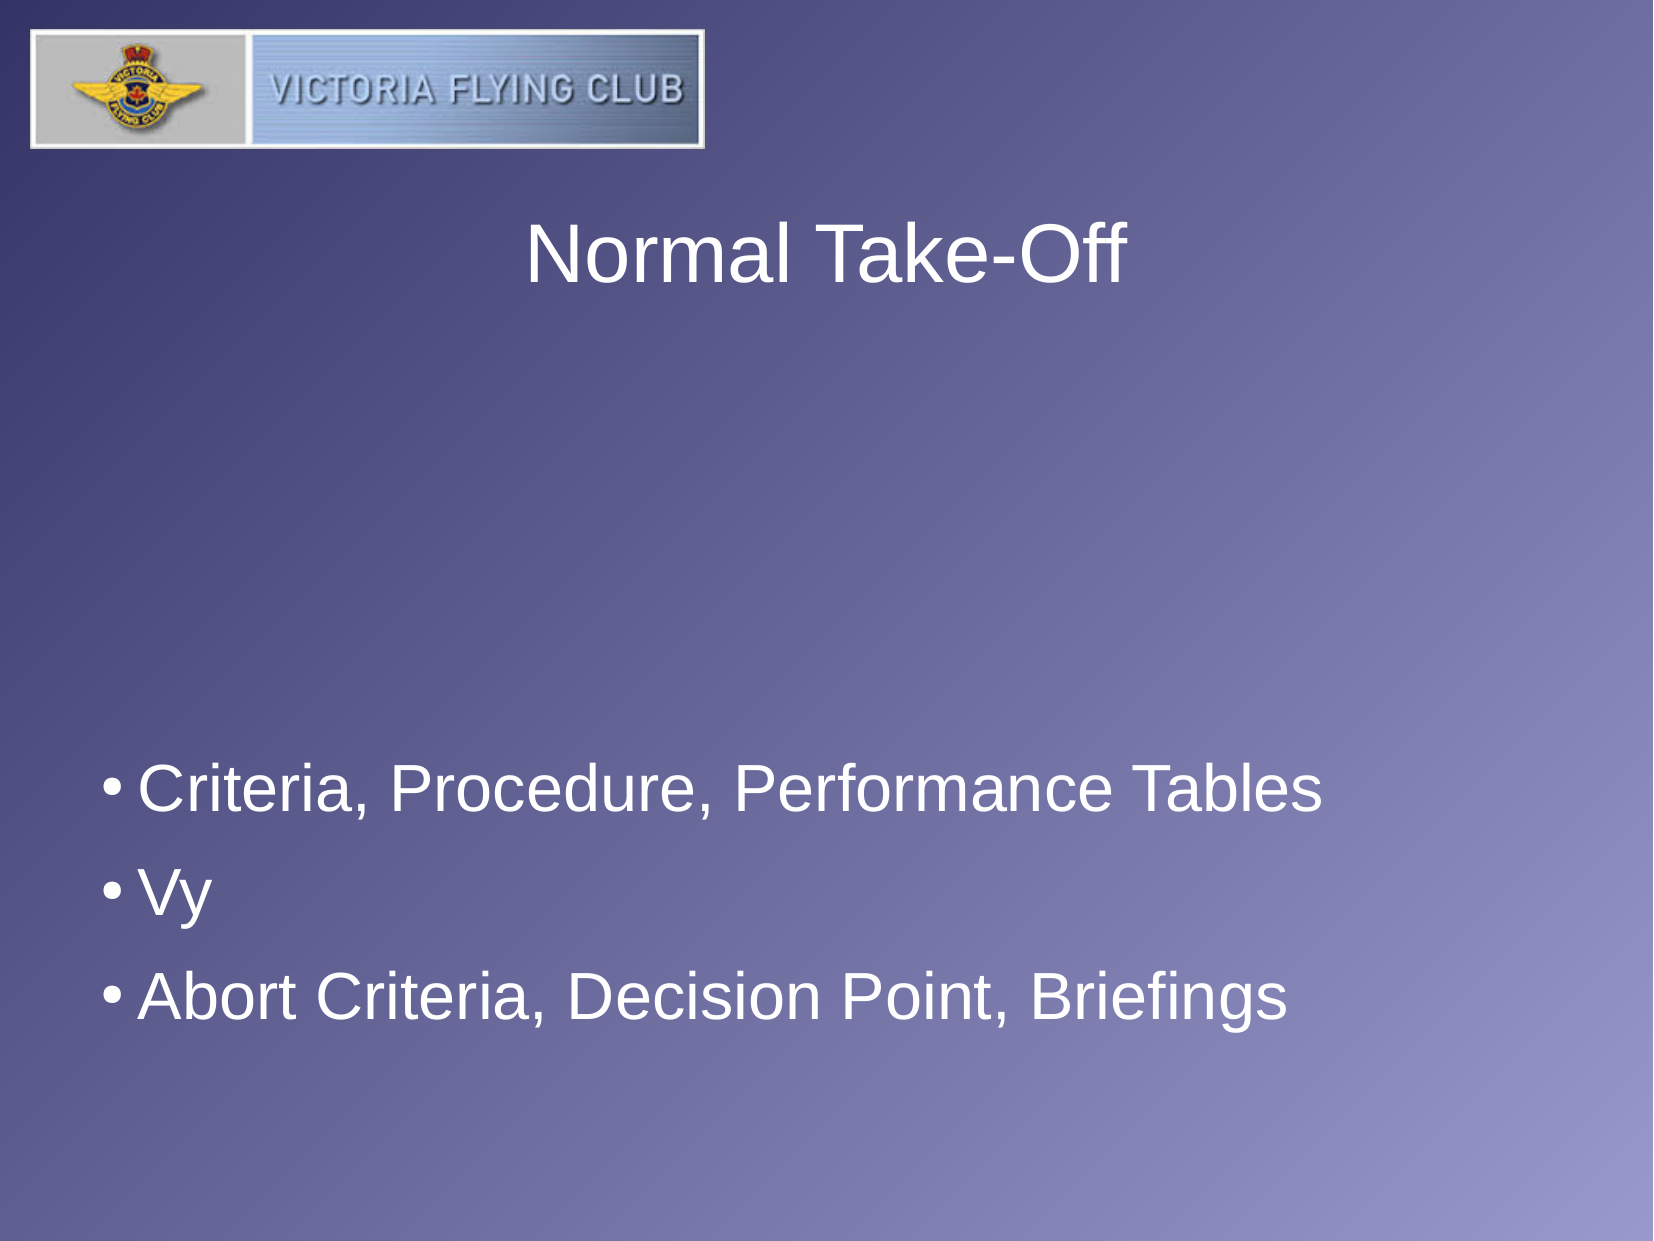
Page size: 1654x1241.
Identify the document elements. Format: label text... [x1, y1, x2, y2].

list Criteria, Procedure, Performance Tables Vy Abort Criteria, Decision Point, Briefings [82, 750, 1571, 1094]
picture [30, 29, 705, 149]
title Normal Take-Off [82, 150, 1571, 358]
